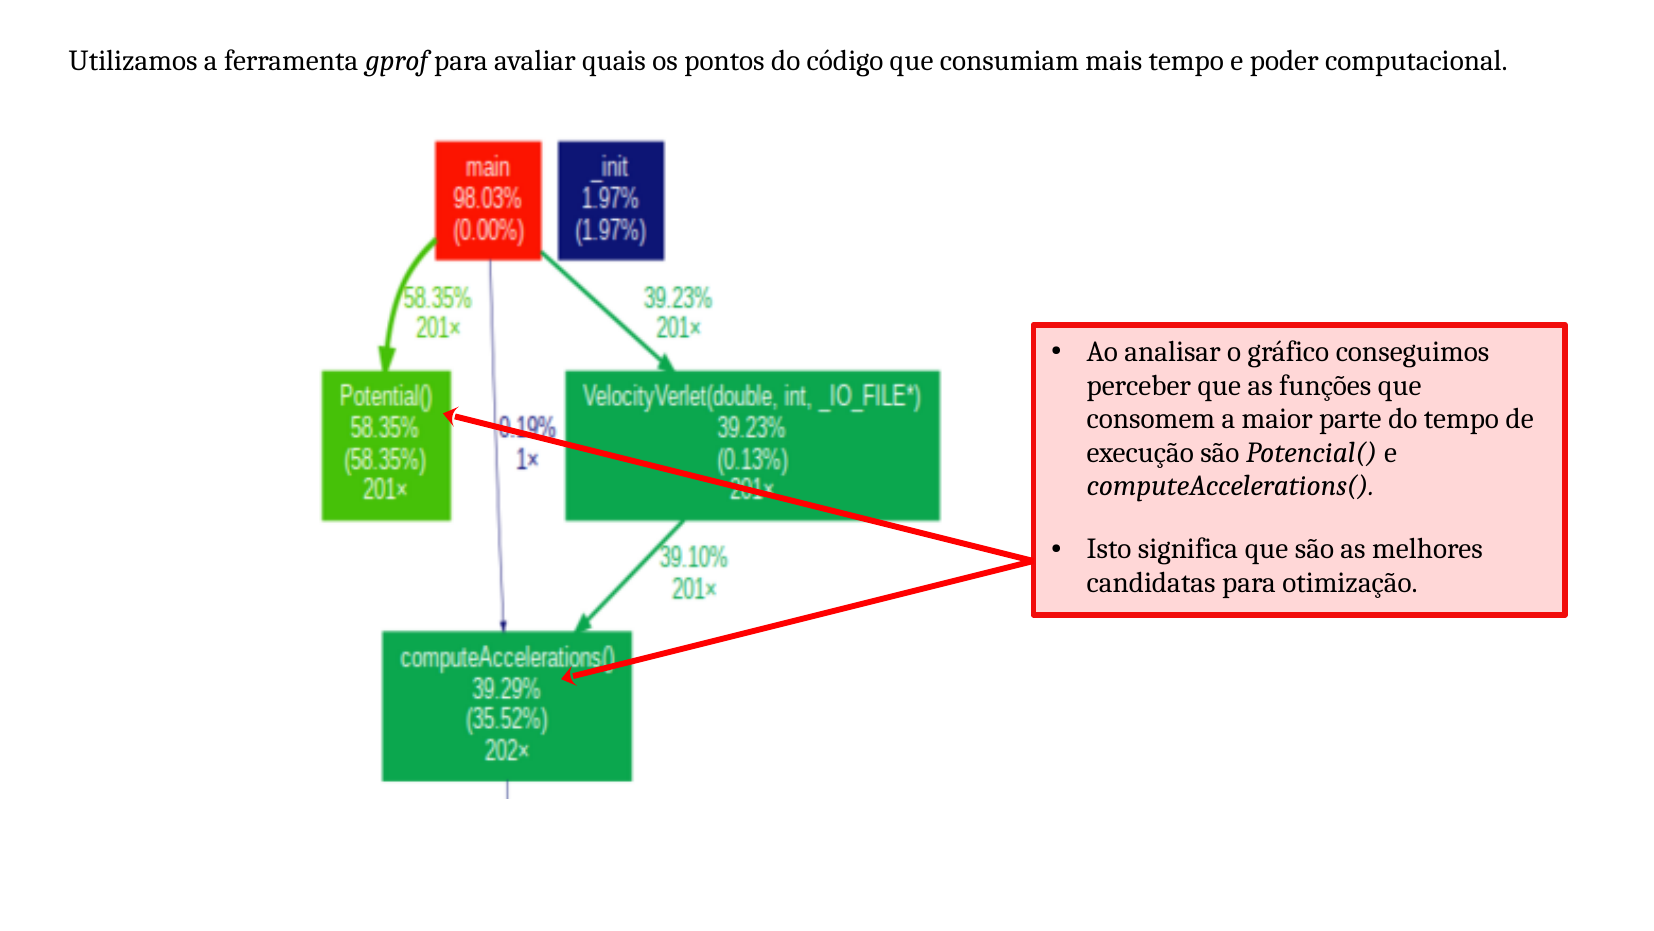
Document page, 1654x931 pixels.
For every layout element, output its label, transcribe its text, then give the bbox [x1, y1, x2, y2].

text_box Ao analisar o gráfico conseguimos perceber que as funções que consomem a maior parte do tempo de execução são Potencial() e computeAccelerations(). Isto significa que são as melhores candidatas para otimização. [1033, 324, 1565, 615]
text_box Utilizamos a ferramenta gprof para avaliar quais os pontos do código que consumiam mais tempo e poder computacional. [54, 29, 1600, 123]
picture [0, 132, 1069, 799]
